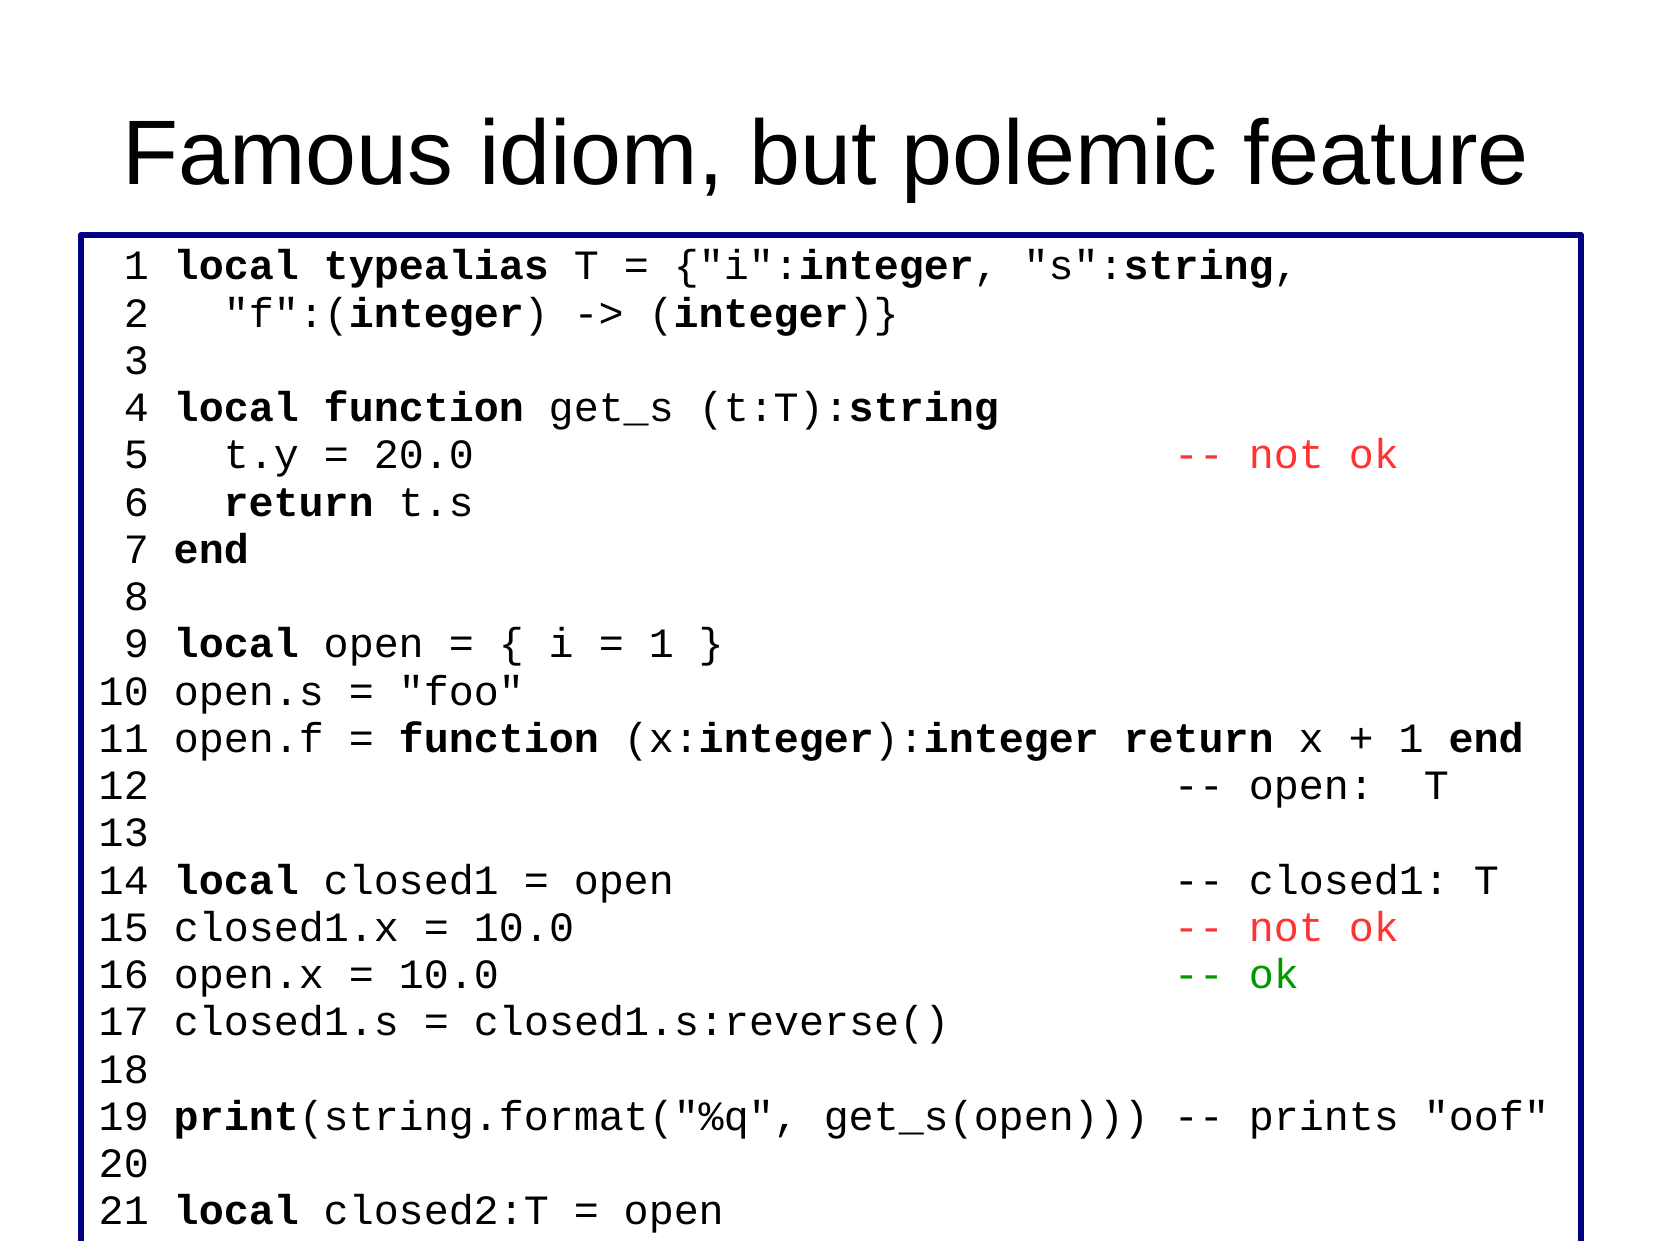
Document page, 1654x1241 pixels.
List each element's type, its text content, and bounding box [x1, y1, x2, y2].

title Famous idiom, but polemic feature [82, 49, 1571, 232]
text_box 1 local typealias T = {"i":integer, "s":string, 2 "f":(integer) -> (integer)} 3 4 local function get_s (t:T):string 5 t.y = 20.0 -- not ok 6 return t.s 7 end 8 9 local open = { i = 1 } 10 open.s = "foo" 11 open.f = function (x:integer):integer return x + 1 end 12 -- open: T 13 14 local closed1 = open -- closed1: T 15 closed1.x = 10.0 -- not ok 16 open.x = 10.0 -- ok 17 closed1.s = closed1.s:reverse() 18 19 print(string.format("%q", get_s(open))) -- prints "oof" 20 21 local closed2:T = open 22 closed2.y = 20.0 -- not ok 23 open.y = 20.0 -- ok [80, 234, 1581, 1216]
